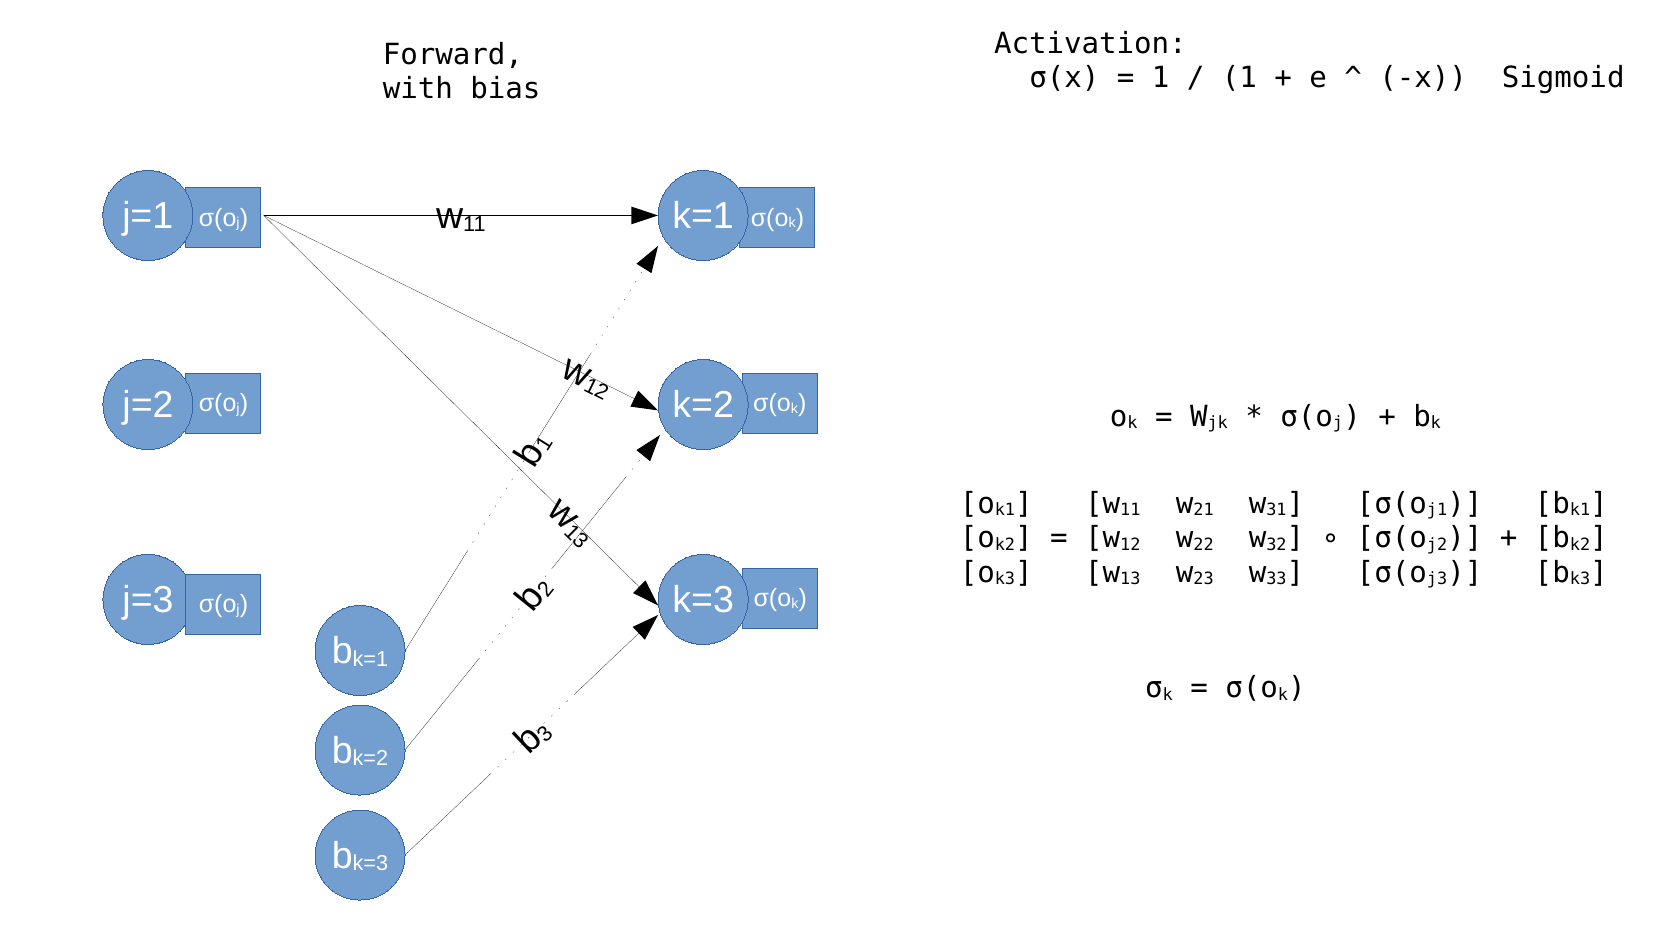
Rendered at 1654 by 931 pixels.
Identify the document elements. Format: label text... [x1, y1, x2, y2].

text_box j=2 [102, 359, 193, 450]
text_box k=1 [658, 170, 749, 261]
text_box σ(oj) [185, 187, 261, 248]
text_box σ(ok) [739, 187, 815, 248]
text_box σ(ok) [742, 373, 818, 434]
text_box bk=2 [315, 705, 406, 796]
text_box j=3 [102, 554, 186, 645]
text_box σ(oj) [185, 574, 261, 635]
text_box σk = σ(ok) [1130, 663, 1326, 722]
text_box Activation: σ(x) = 1 / (1 + e ^ (-x)) Sigmoid [979, 19, 1651, 137]
text_box k=3 [658, 554, 749, 645]
text_box j=1 [102, 170, 193, 261]
text_box [ok1] [w11 w21 w31] [σ(oj1)] [bk1] [ok2] = [w12 w22 w32] ∘ [σ(oj2)] + [bk2] [ok3] [w13 w23 w33] [σ(oj3)] [bk3] [945, 478, 1651, 755]
text_box ok = Wjk * σ(oj) + bk [1095, 391, 1471, 451]
text_box bk=1 [315, 605, 406, 696]
text_box σ(oj) [185, 373, 261, 434]
text_box σ(ok) [742, 568, 818, 629]
text_box bk=3 [315, 810, 405, 901]
text_box Forward, with bias [368, 30, 571, 136]
text_box k=2 [658, 359, 749, 450]
